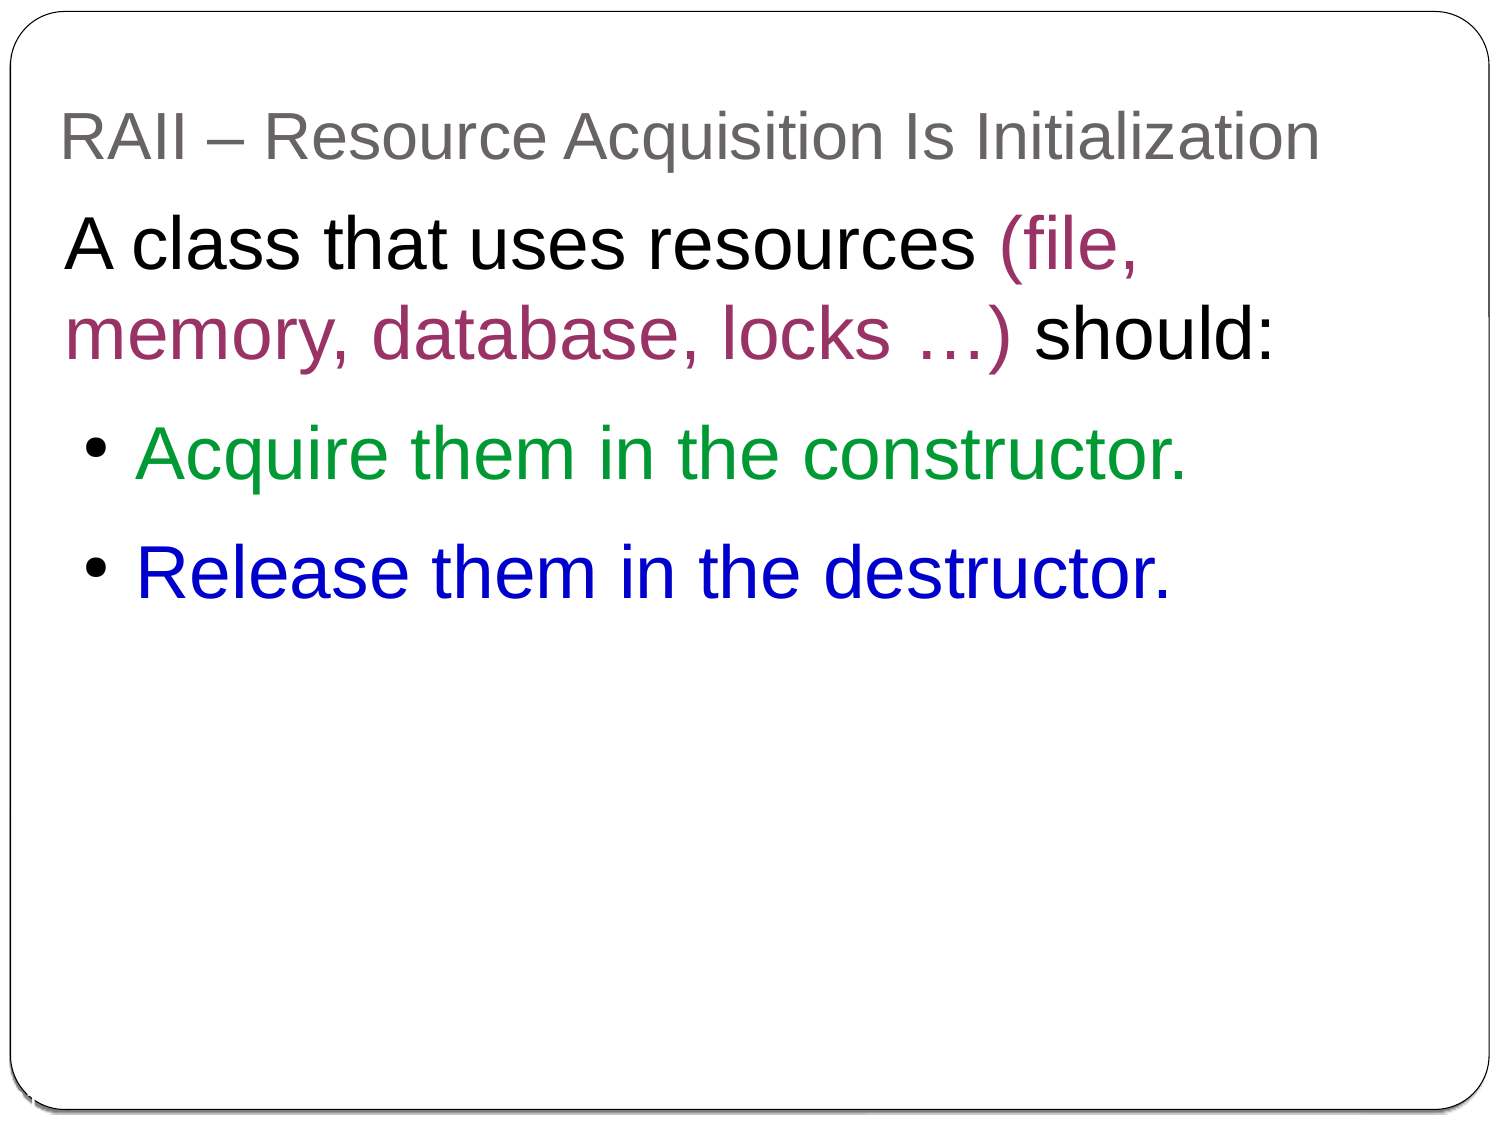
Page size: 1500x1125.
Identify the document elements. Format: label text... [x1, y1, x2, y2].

slide_number <number> [0, 1074, 50, 1125]
title RAII – Resource Acquisition Is Initialization [45, 57, 1445, 188]
list A class that uses resources (file, memory, database, locks …) should: Acquire them in the constructor. Release them in the destructor. [50, 187, 1450, 1125]
